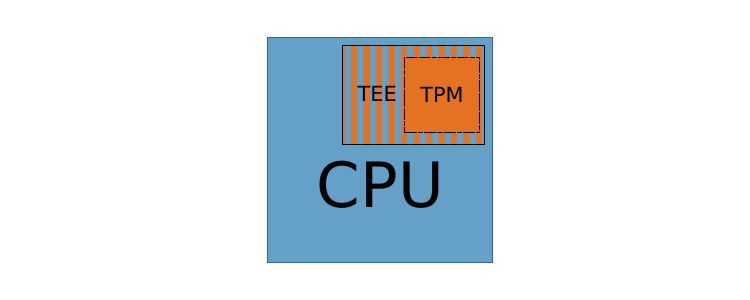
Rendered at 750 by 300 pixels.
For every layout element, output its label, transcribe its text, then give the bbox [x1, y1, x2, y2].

text_box TEE [342, 45, 485, 145]
text_box TPM [404, 57, 480, 133]
text_box CPU [267, 37, 493, 263]
